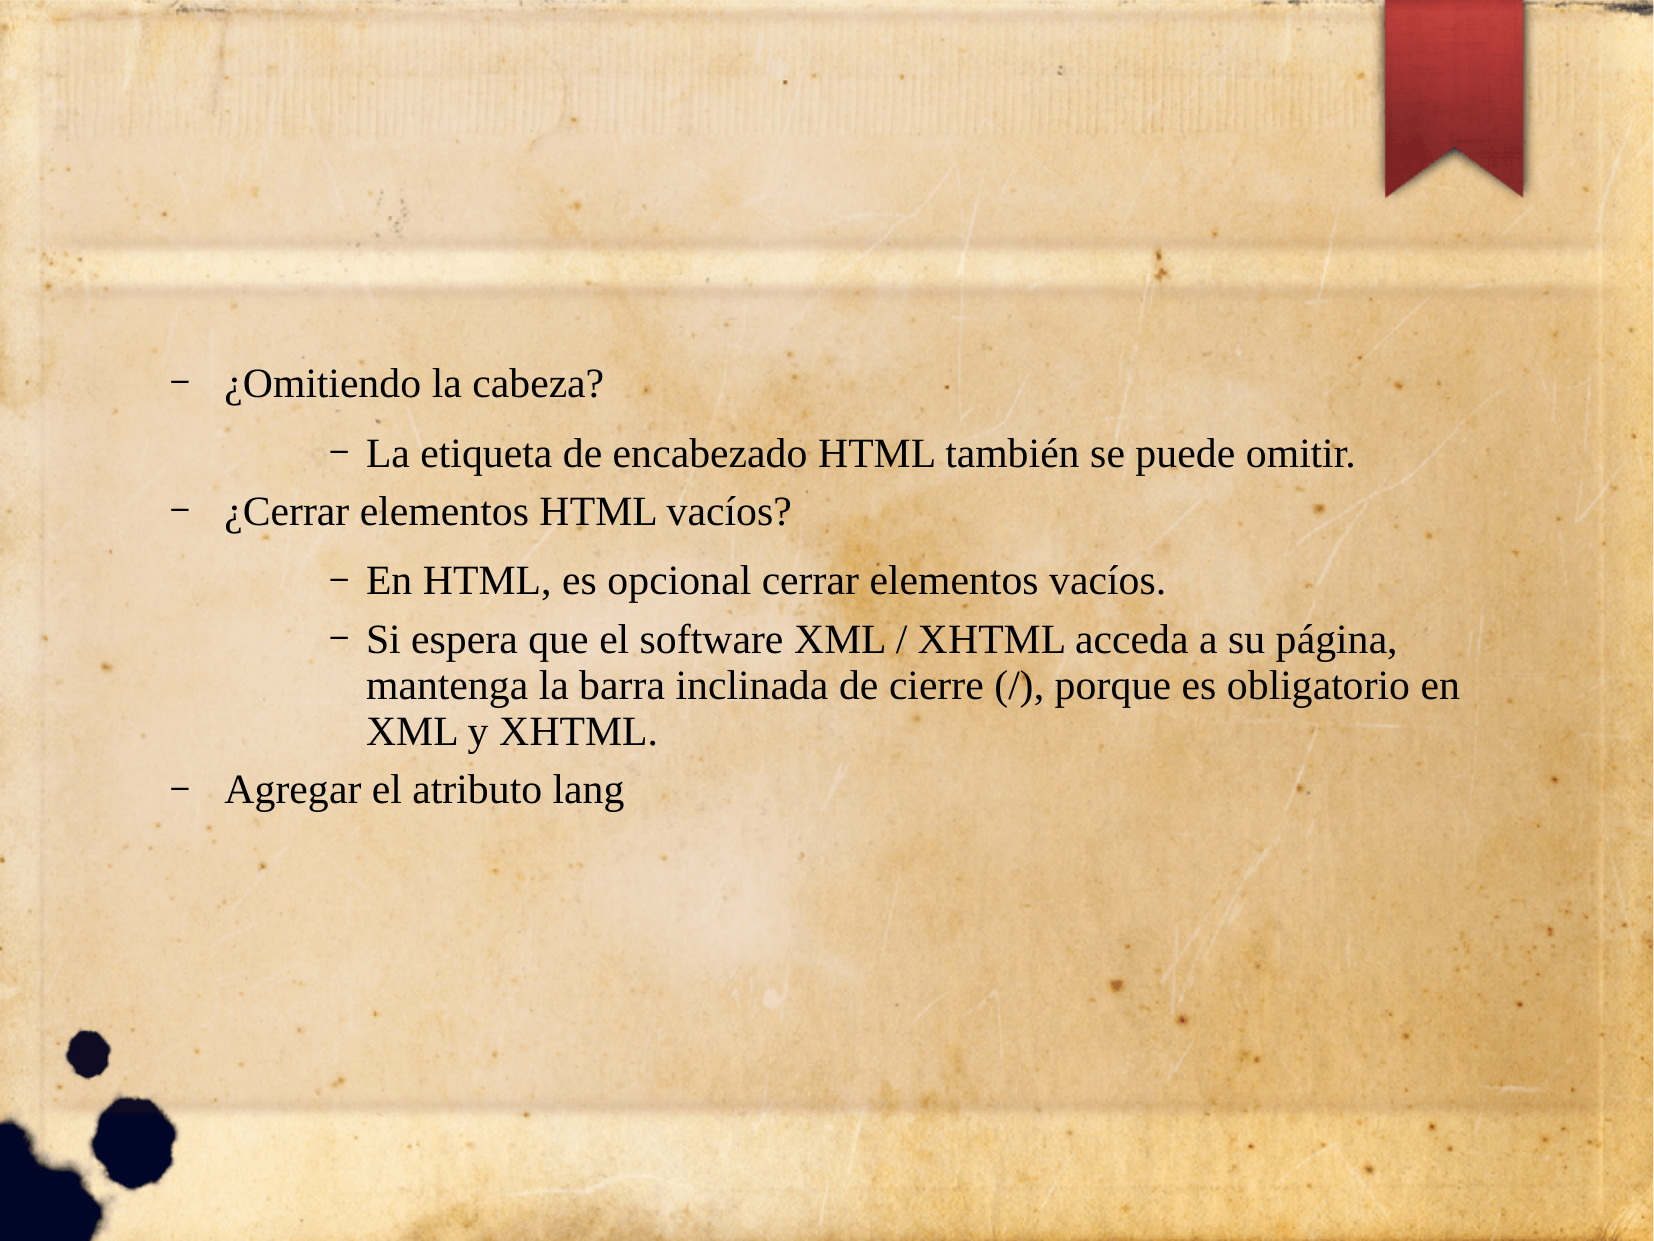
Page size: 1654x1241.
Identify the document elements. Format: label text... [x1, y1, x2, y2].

list ¿Omitiendo la cabeza? La etiqueta de encabezado HTML también se puede omitir. ¿Cerrar elementos HTML vacíos? En HTML, es opcional cerrar elementos vacíos. Si espera que el software XML / XHTML acceda a su página, mantenga la barra inclinada de cierre (/), porque es obligatorio en XML y XHTML. Agregar el atributo lang [82, 290, 1538, 1010]
picture [0, 0, 1654, 1241]
